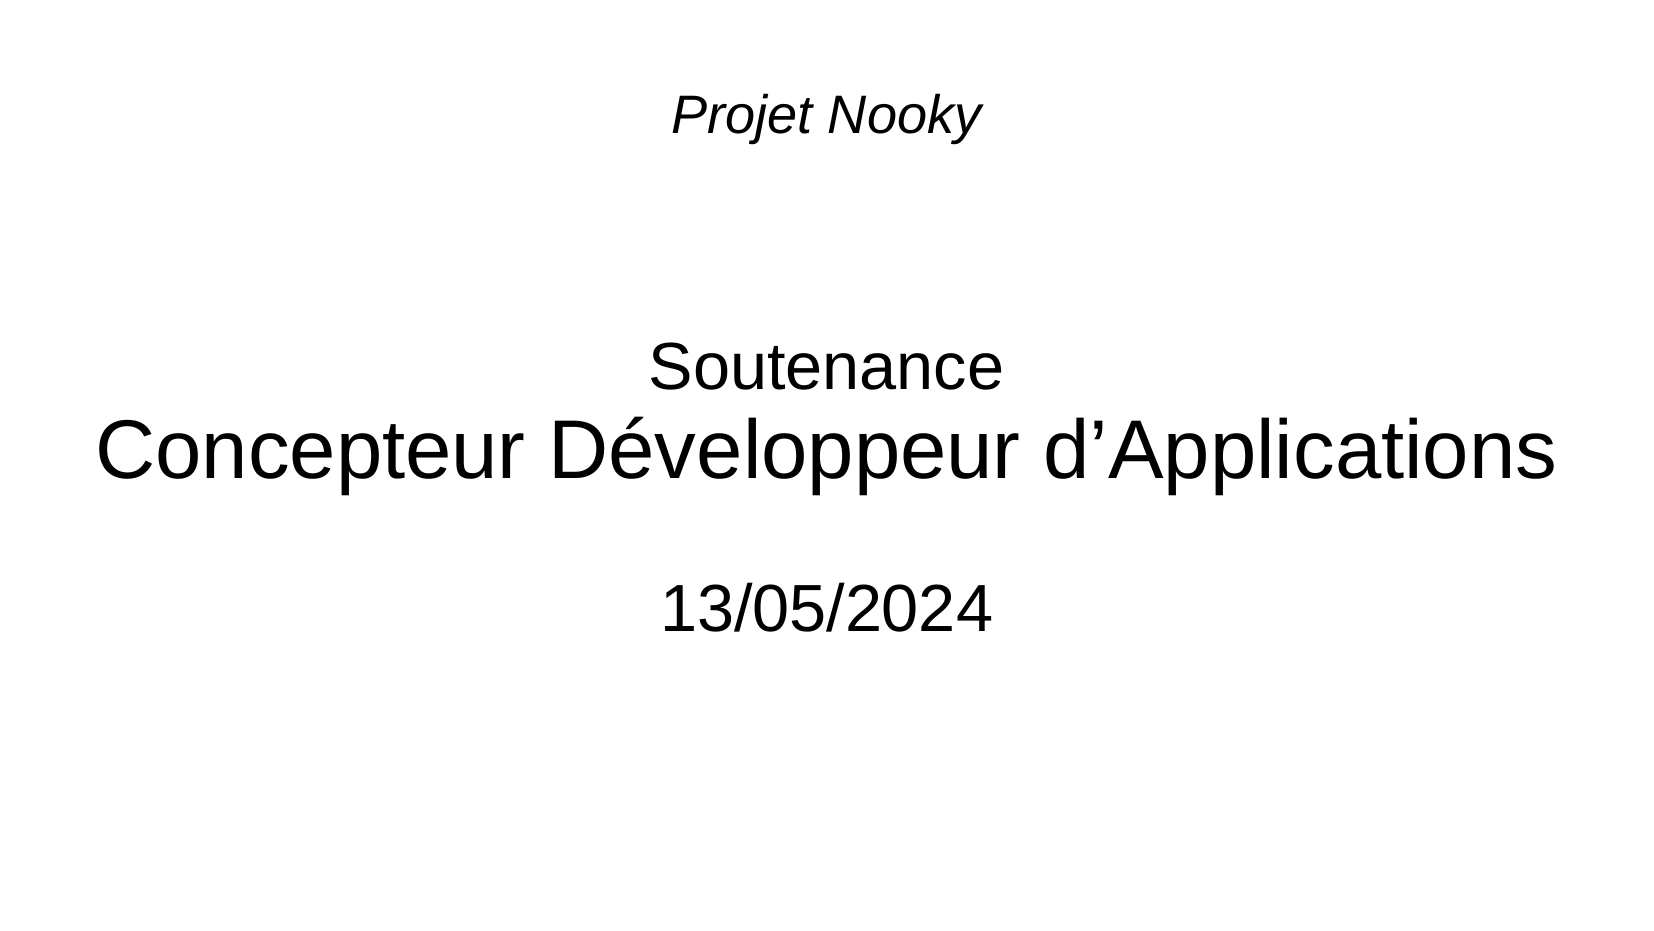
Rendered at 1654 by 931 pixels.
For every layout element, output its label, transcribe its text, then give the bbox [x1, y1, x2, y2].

title Projet Nooky [82, 37, 1571, 193]
subtitle Soutenance Concepteur Développeur d’Applications 13/05/2024 [82, 217, 1571, 758]
